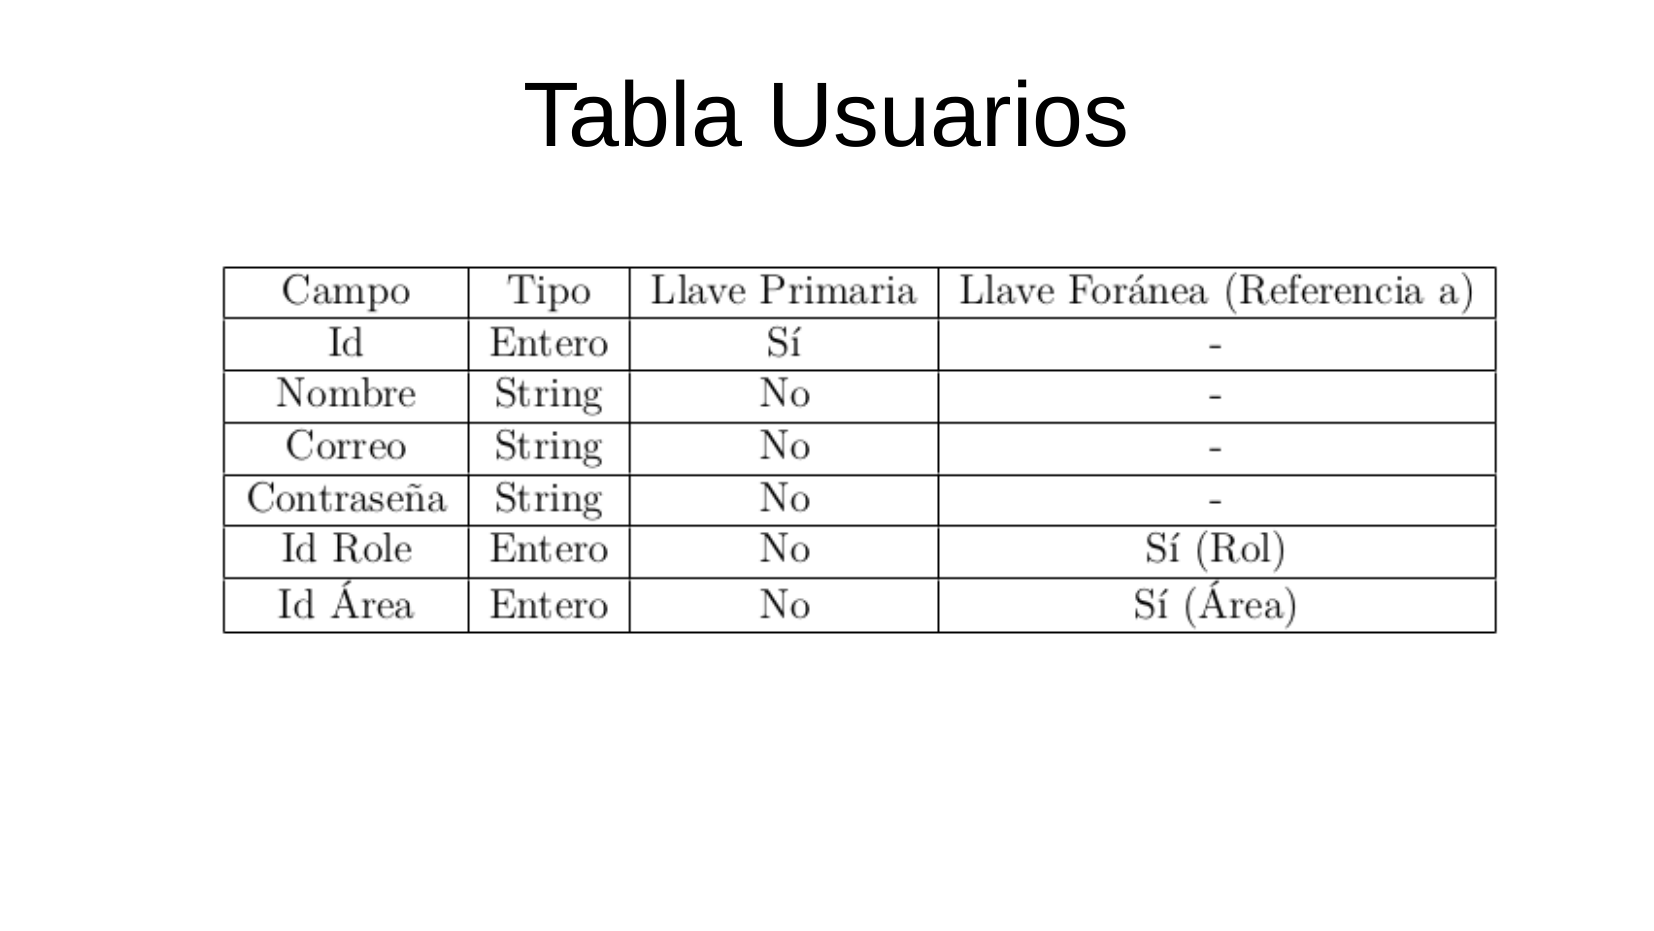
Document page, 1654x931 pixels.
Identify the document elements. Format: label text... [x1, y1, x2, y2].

picture [171, 236, 1536, 666]
title Tabla Usuarios [82, 37, 1571, 193]
